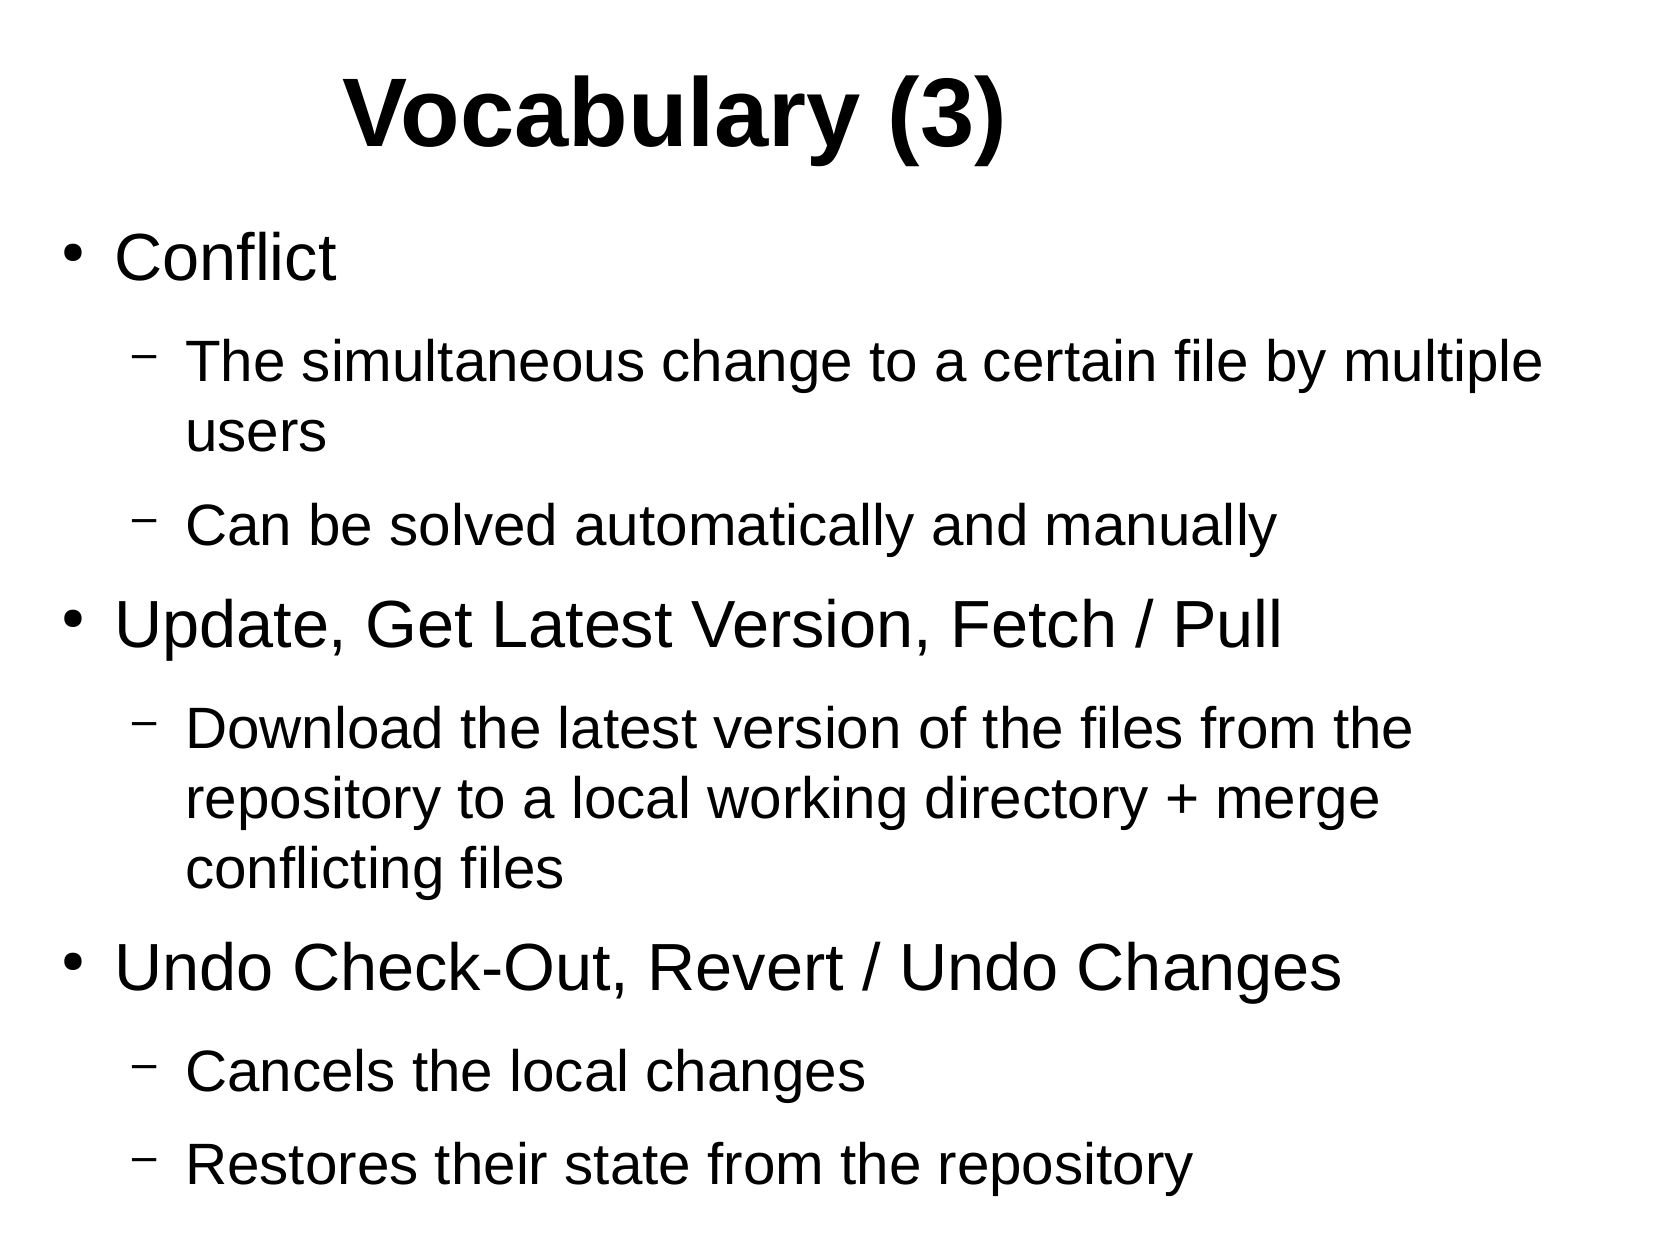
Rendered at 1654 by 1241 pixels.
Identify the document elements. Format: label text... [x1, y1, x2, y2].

list Conflict The simultaneous change to a certain file by multiple users Can be solved automatically and manually Update, Get Latest Version, Fetch / Pull Download the latest version of the files from the repository to a local working directory + merge conflicting files Undo Check-Out, Revert / Undo Changes Cancels the local changes Restores their state from the repository [25, 208, 1628, 1216]
title Vocabulary (3) [25, 7, 1325, 209]
